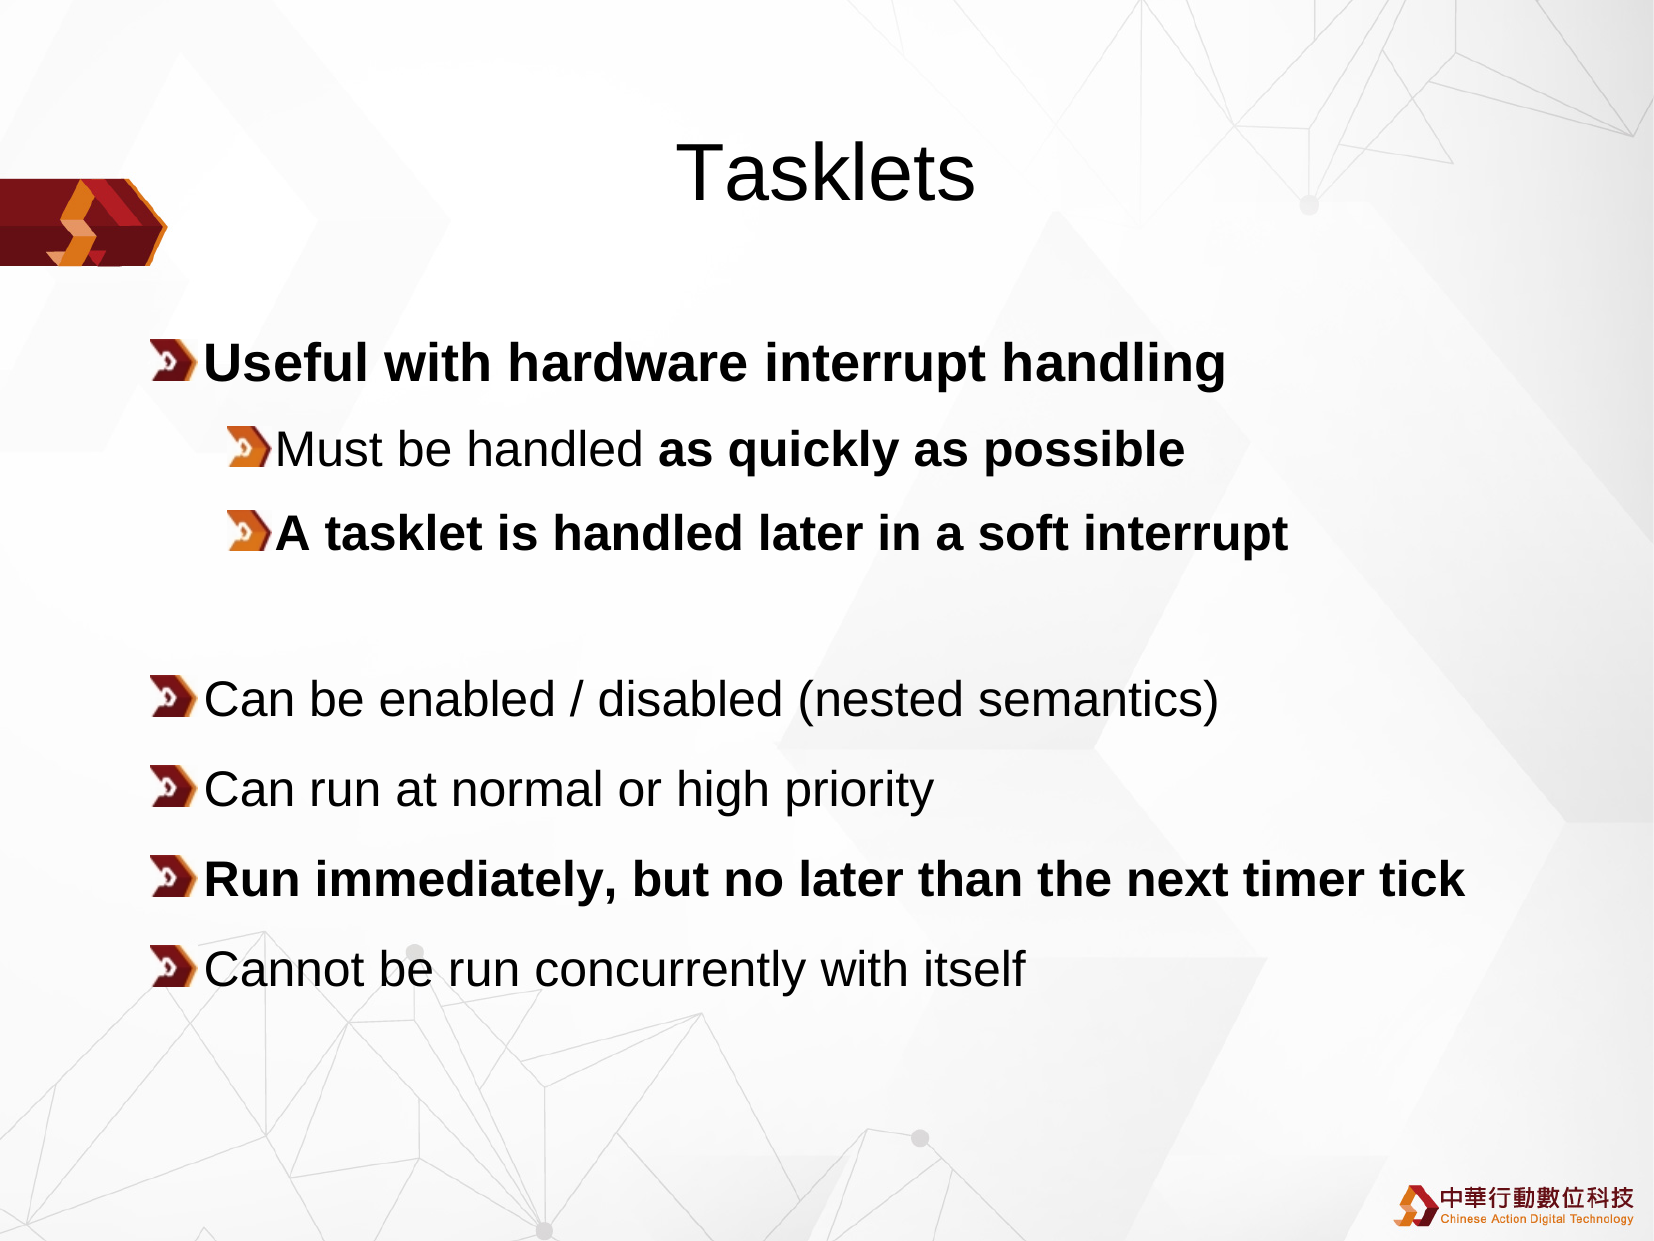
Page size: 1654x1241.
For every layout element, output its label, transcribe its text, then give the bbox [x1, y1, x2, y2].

title Tasklets [118, 112, 1506, 281]
picture [0, 0, 1654, 1241]
list Useful with hardware interrupt handling Must be handled as quickly as possible A tasklet is handled later in a soft interrupt Can be enabled / disabled (nested semantics) Can run at normal or high priority Run immediately, but no later than the next timer tick Cannot be run concurrently with itself [118, 319, 1571, 1039]
